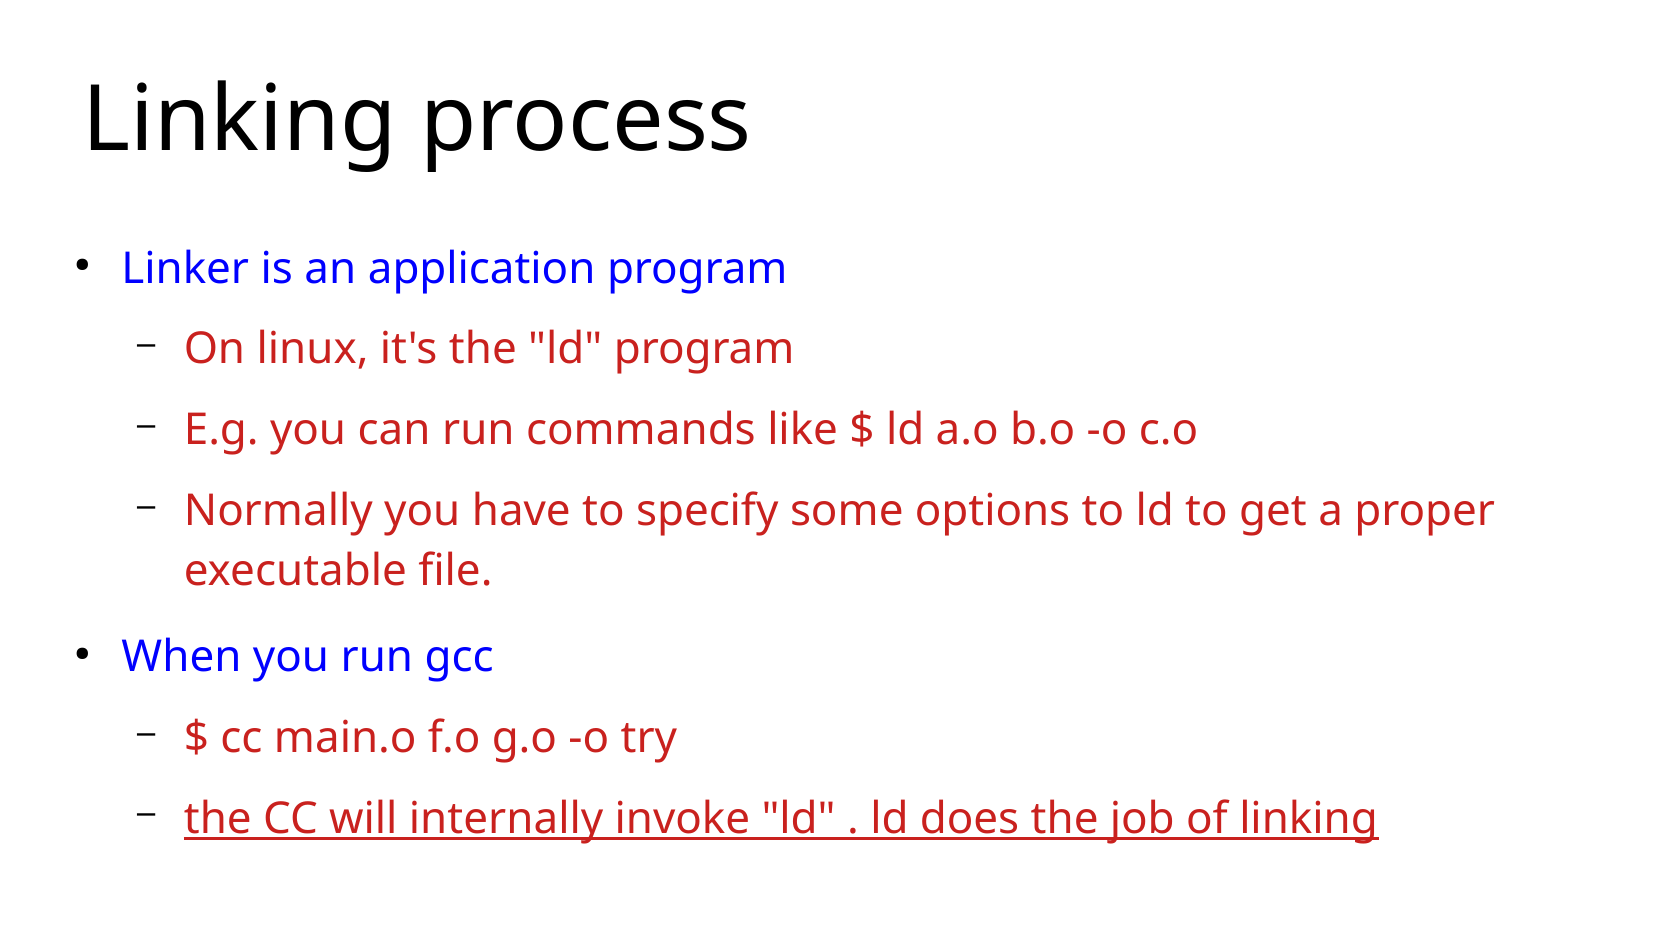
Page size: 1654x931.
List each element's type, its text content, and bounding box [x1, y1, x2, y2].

title Linking process [82, 37, 1571, 193]
list Linker is an application program On linux, it's the "ld" program E.g. you can run commands like $ ld a.o b.o -o c.o Normally you have to specify some options to ld to get a proper executable file. When you run gcc $ cc main.o f.o g.o -o try the CC will internally invoke "ld" . ld does the job of linking [59, 236, 1565, 851]
